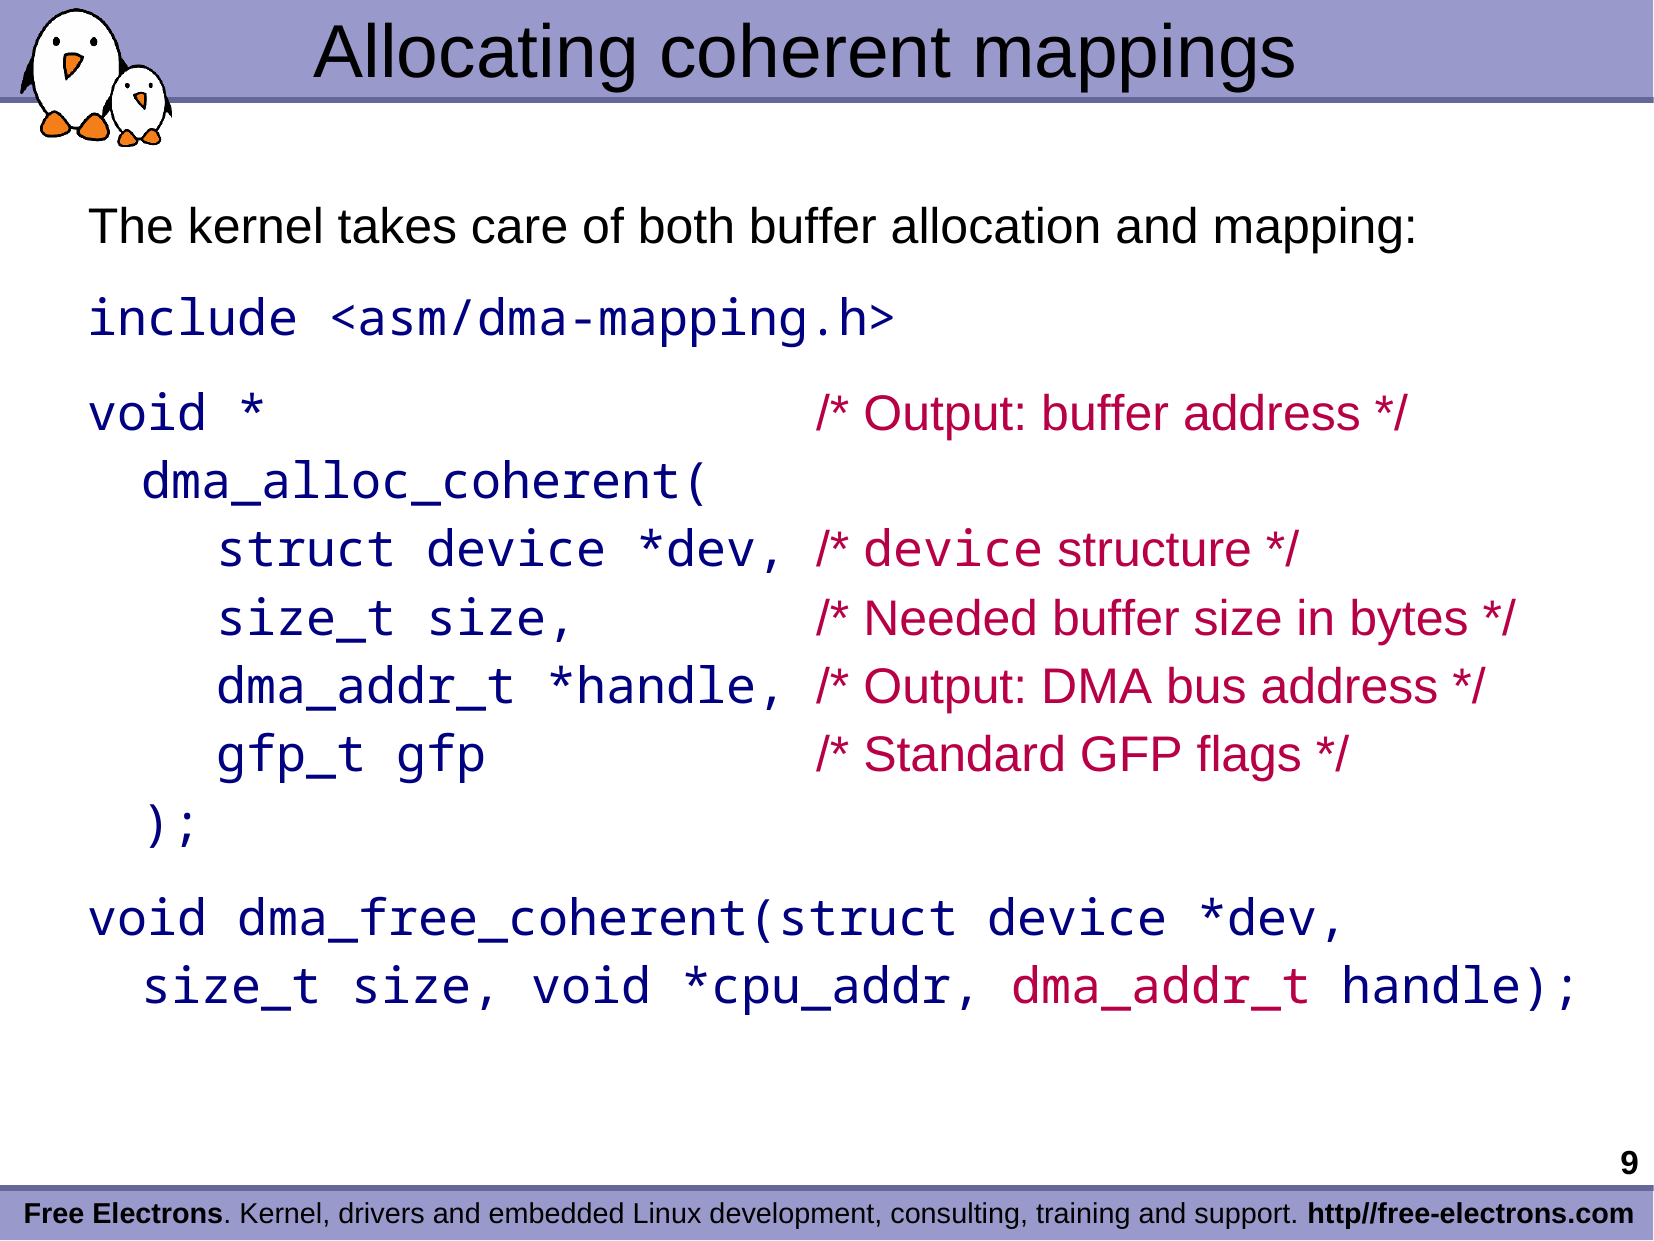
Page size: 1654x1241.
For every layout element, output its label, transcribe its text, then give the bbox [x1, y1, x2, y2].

title Allocating coherent mappings [60, 0, 1551, 104]
picture [20, 8, 172, 147]
list The kernel takes care of both buffer allocation and mapping: include <asm/dma-mapping.h> void * /* Output: buffer address */ dma_alloc_coherent( struct device *dev, /* device structure */ size_t size, /* Needed buffer size in bytes */ dma_addr_t *handle, /* Output: DMA bus address */ gfp_t gfp /* Standard GFP flags */ ); void dma_free_coherent(struct device *dev, size_t size, void *cpu_addr, dma_addr_t handle); [70, 198, 1602, 1049]
